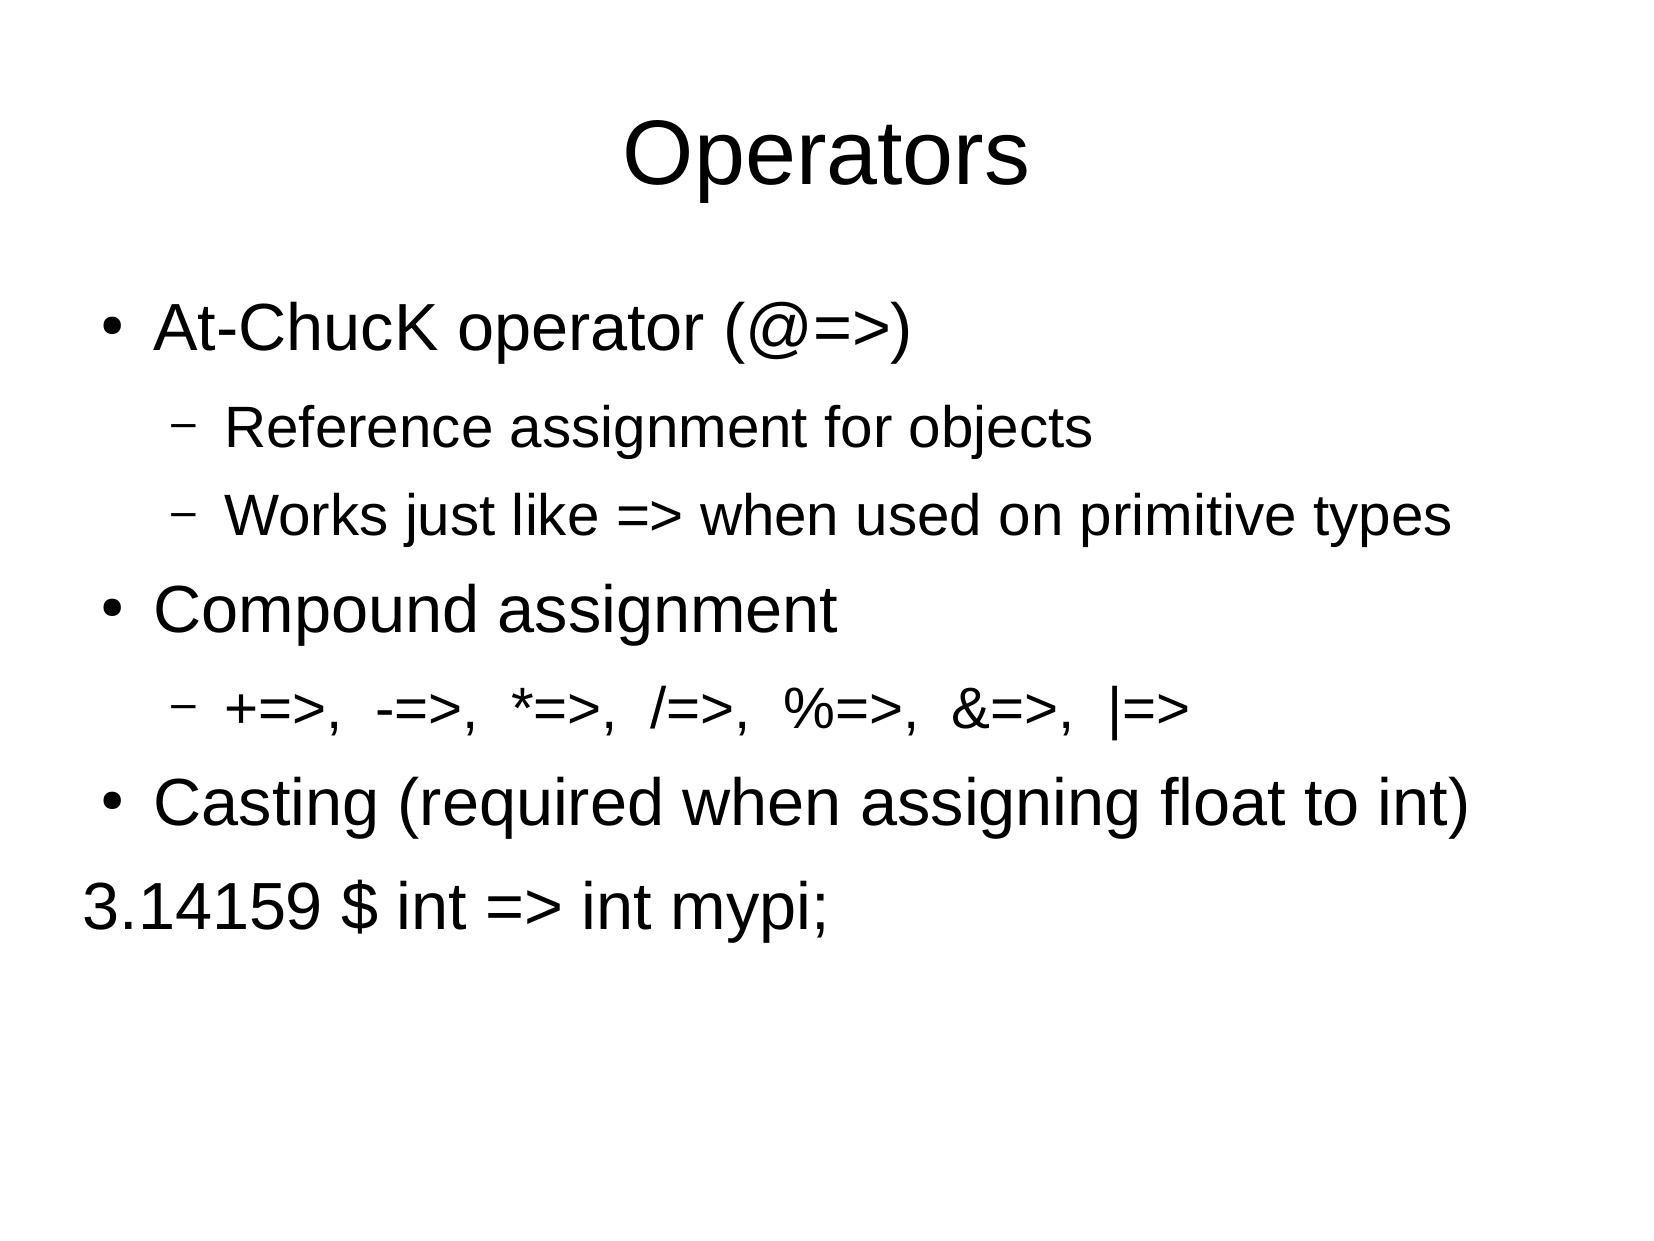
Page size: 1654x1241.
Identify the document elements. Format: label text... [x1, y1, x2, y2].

list At-ChucK operator (@=>) Reference assignment for objects Works just like => when used on primitive types Compound assignment +=>, -=>, *=>, /=>, %=>, &=>, |=> Casting (required when assigning float to int) 3.14159 $ int => int mypi; [82, 290, 1538, 1010]
title Operators [82, 49, 1571, 257]
